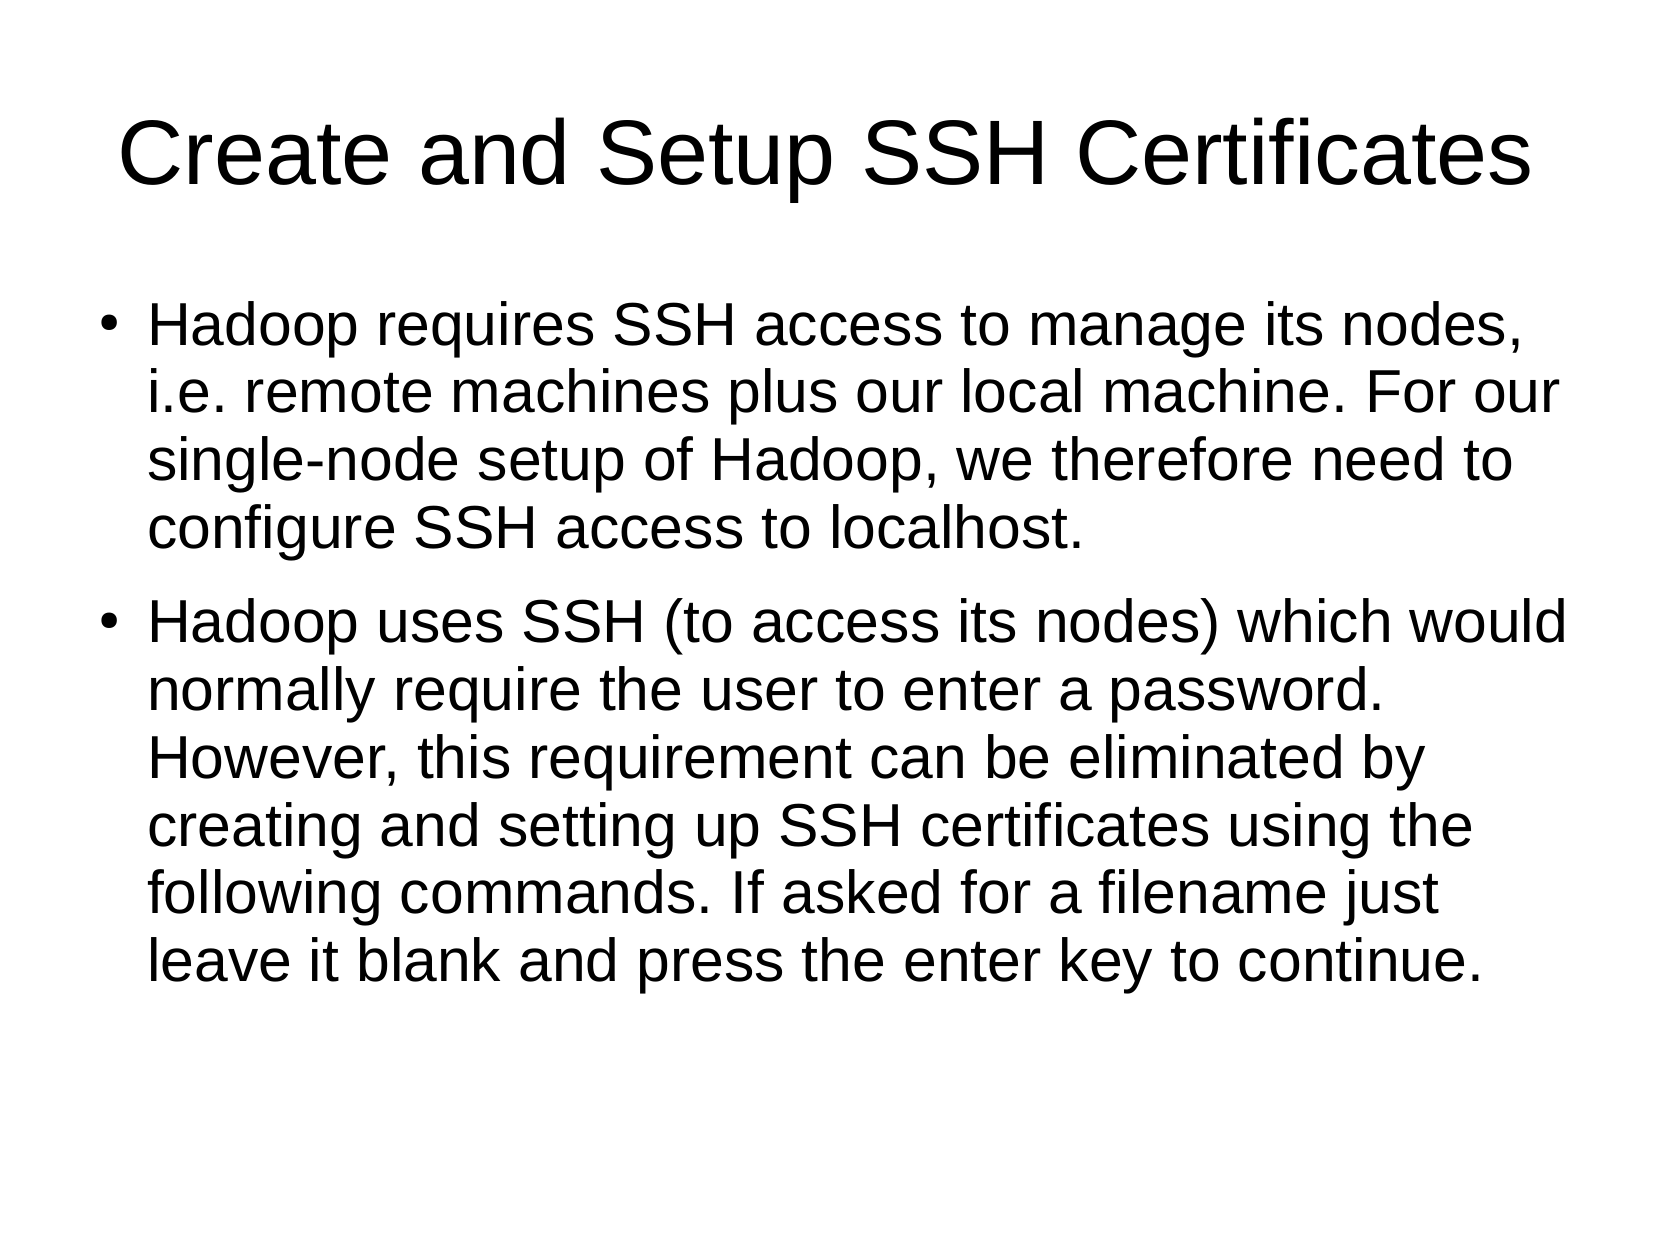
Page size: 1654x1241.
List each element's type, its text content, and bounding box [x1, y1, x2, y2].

list Hadoop requires SSH access to manage its nodes, i.e. remote machines plus our local machine. For our single-node setup of Hadoop, we therefore need to configure SSH access to localhost. Hadoop uses SSH (to access its nodes) which would normally require the user to enter a password. However, this requirement can be eliminated by creating and setting up SSH certificates using the following commands. If asked for a filename just leave it blank and press the enter key to continue. [82, 290, 1571, 1010]
title Create and Setup SSH Certificates [82, 49, 1571, 257]
